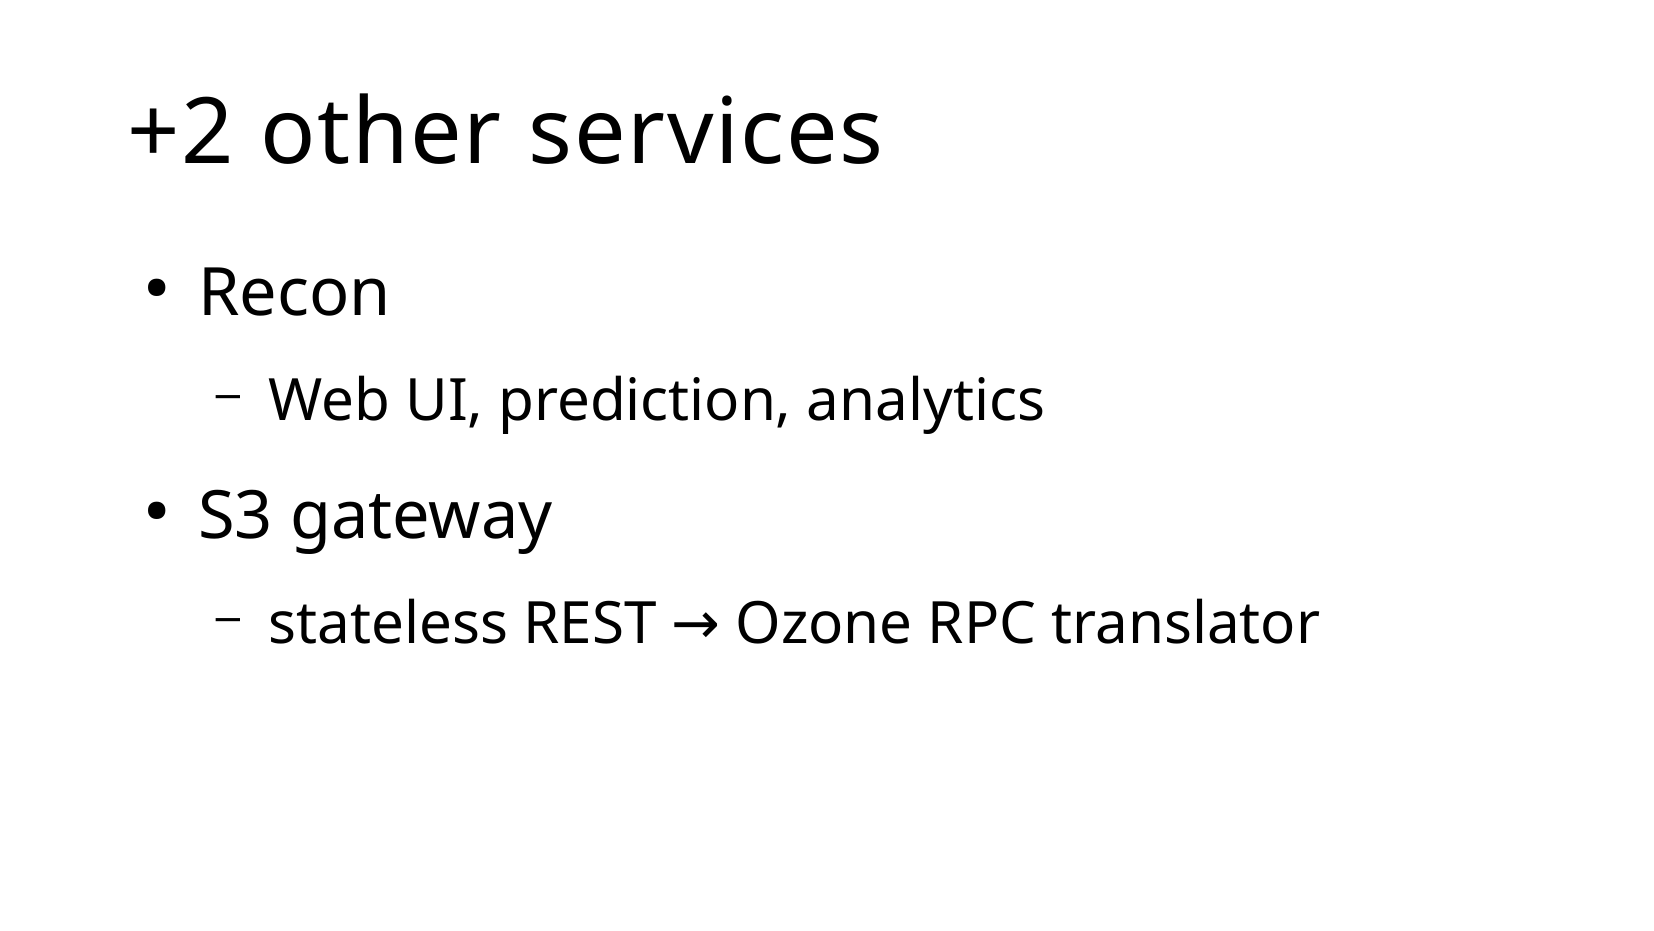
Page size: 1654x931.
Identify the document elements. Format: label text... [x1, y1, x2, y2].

list Recon Web UI, prediction, analytics S3 gateway stateless REST → Ozone RPC translator [127, 244, 1527, 784]
title +2 other services [127, 69, 1654, 187]
